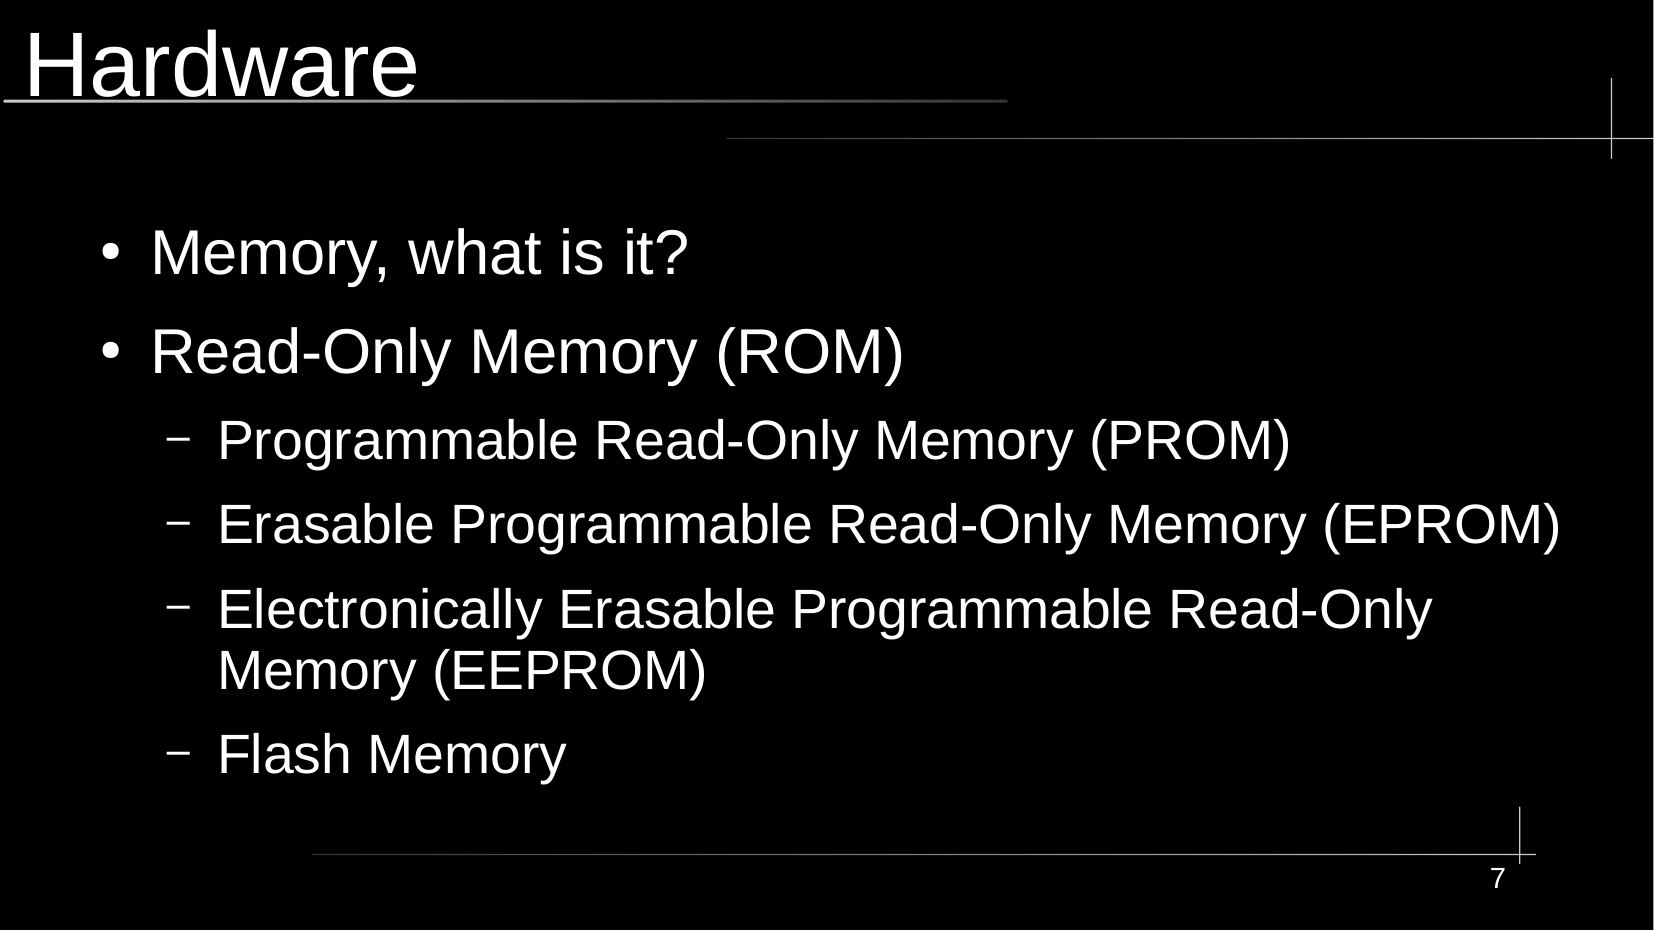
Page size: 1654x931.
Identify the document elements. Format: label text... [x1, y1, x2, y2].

title Hardware [23, 11, 1589, 119]
list Memory, what is it? Read-Only Memory (ROM) Programmable Read-Only Memory (PROM) Erasable Programmable Read-Only Memory (EPROM) Electronically Erasable Programmable Read-Only Memory (EEPROM) Flash Memory [82, 217, 1571, 851]
